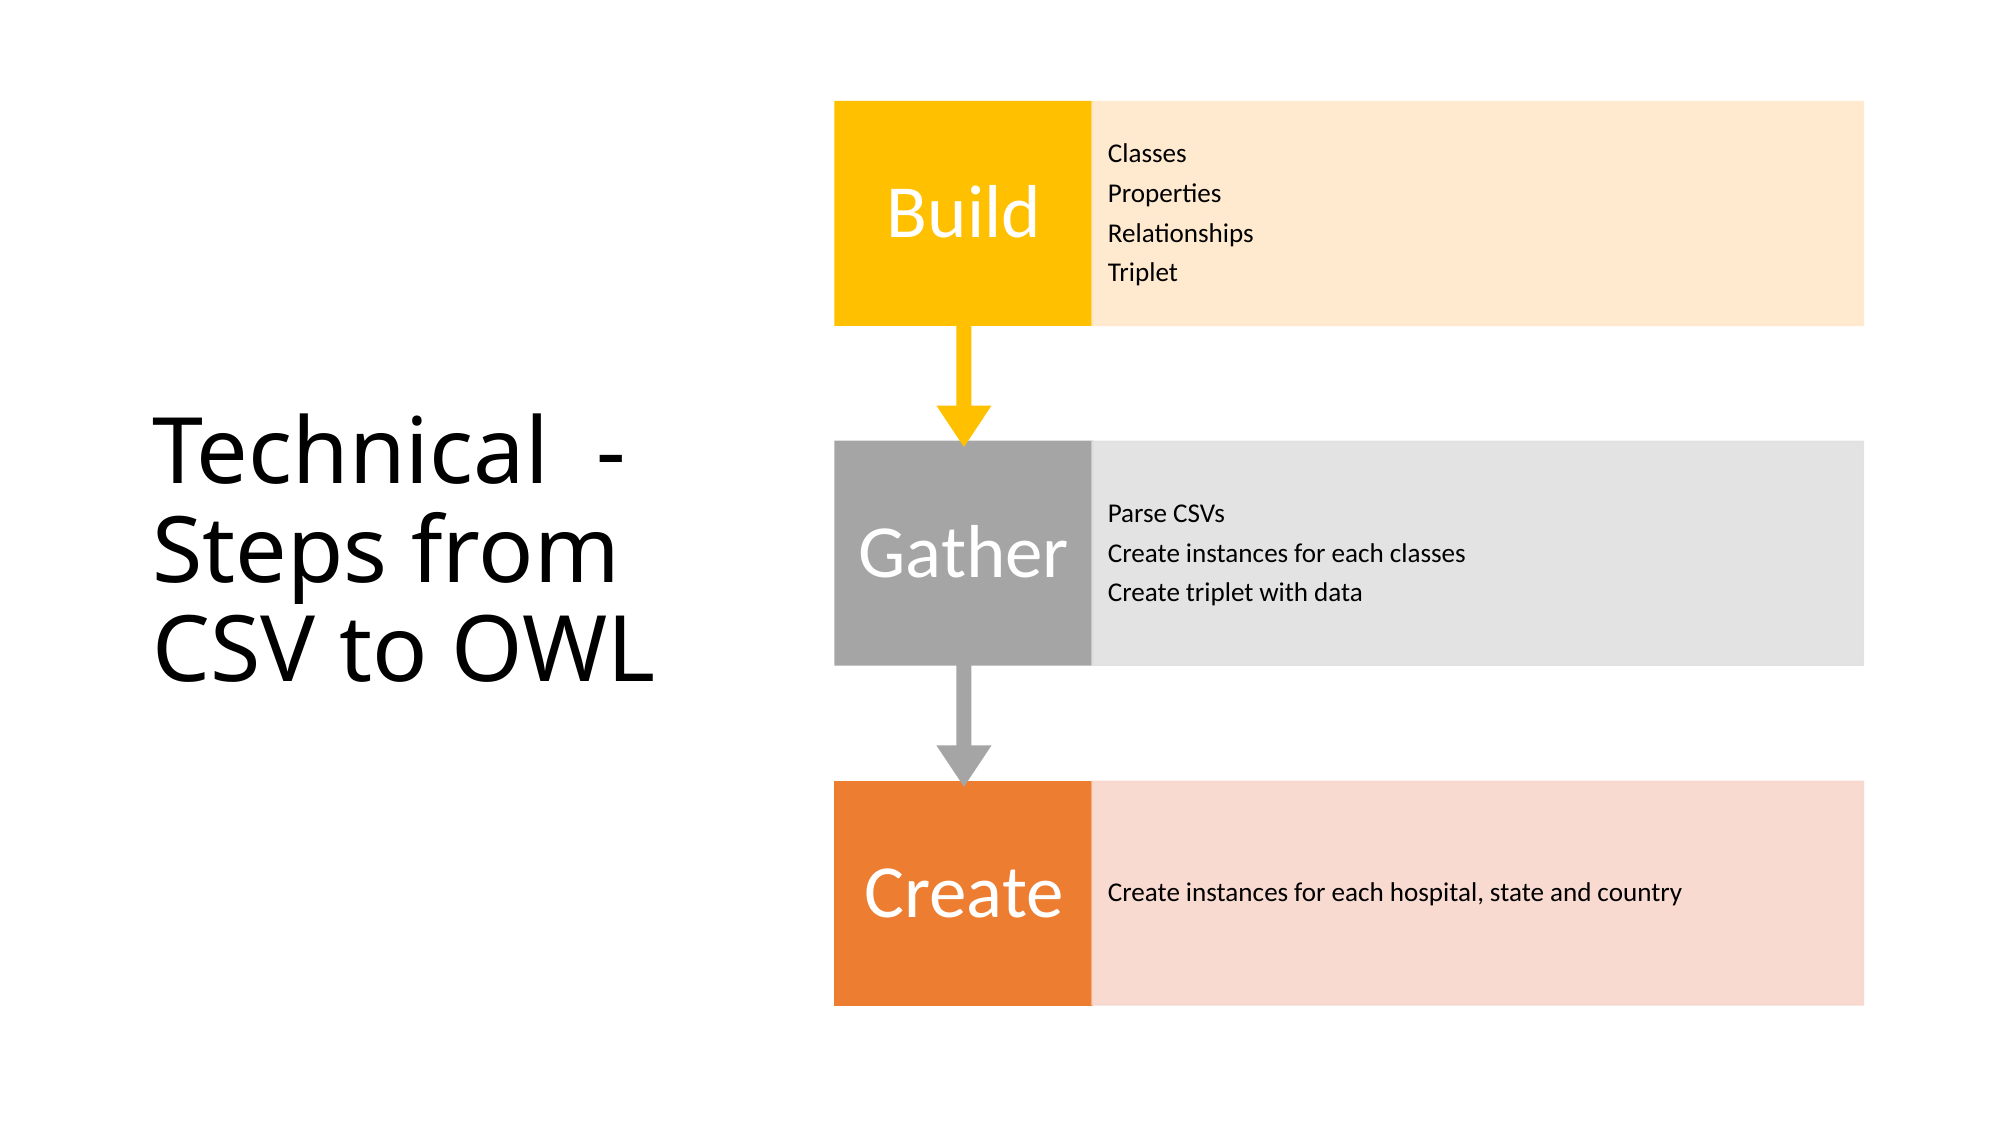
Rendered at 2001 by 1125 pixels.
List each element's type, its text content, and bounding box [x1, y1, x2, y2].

text_box Build [835, 101, 1092, 446]
text_box Create instances for each hospital, state and country [1092, 781, 1864, 1005]
text_box Parse CSVs Create instances for each classes Create triplet with data [1092, 441, 1864, 665]
text_box Classes Properties Relationships Triplet [1092, 101, 1864, 325]
title Technical - Steps from CSV to OWL [137, 101, 692, 1005]
text_box Gather [835, 441, 1092, 785]
text_box Create [835, 781, 1092, 1005]
